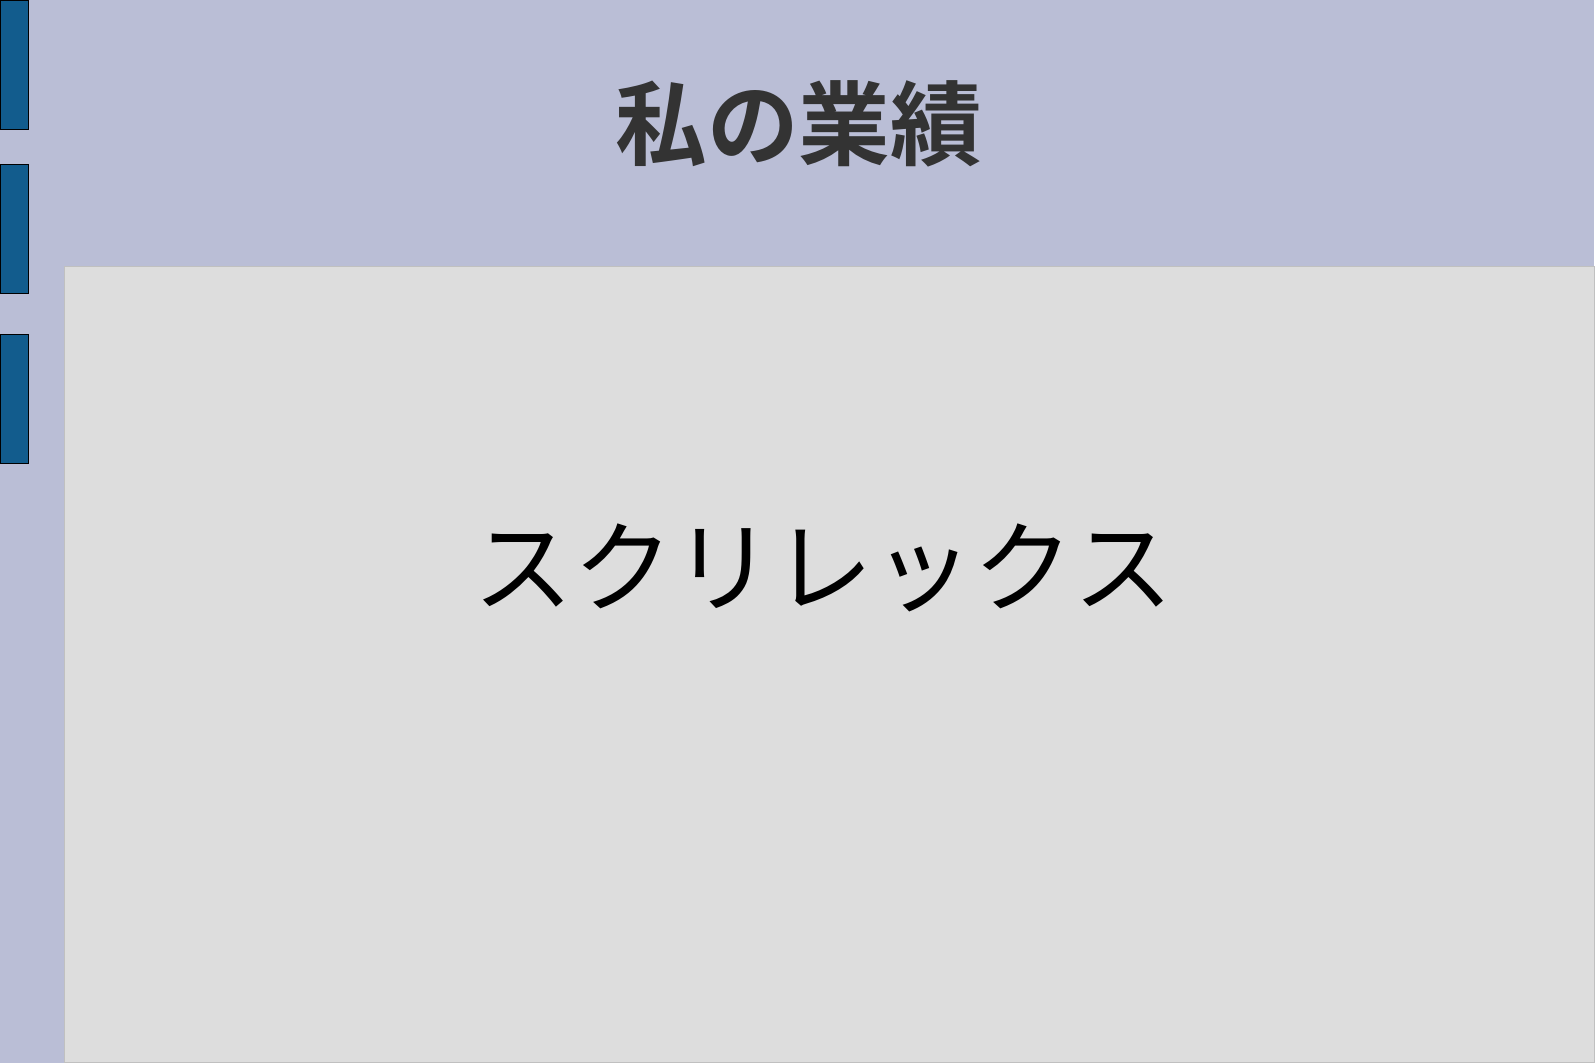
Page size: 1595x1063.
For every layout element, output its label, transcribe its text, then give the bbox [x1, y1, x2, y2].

subtitle スクリレックス [135, 236, 1477, 906]
title 私の業績 [118, 29, 1480, 208]
